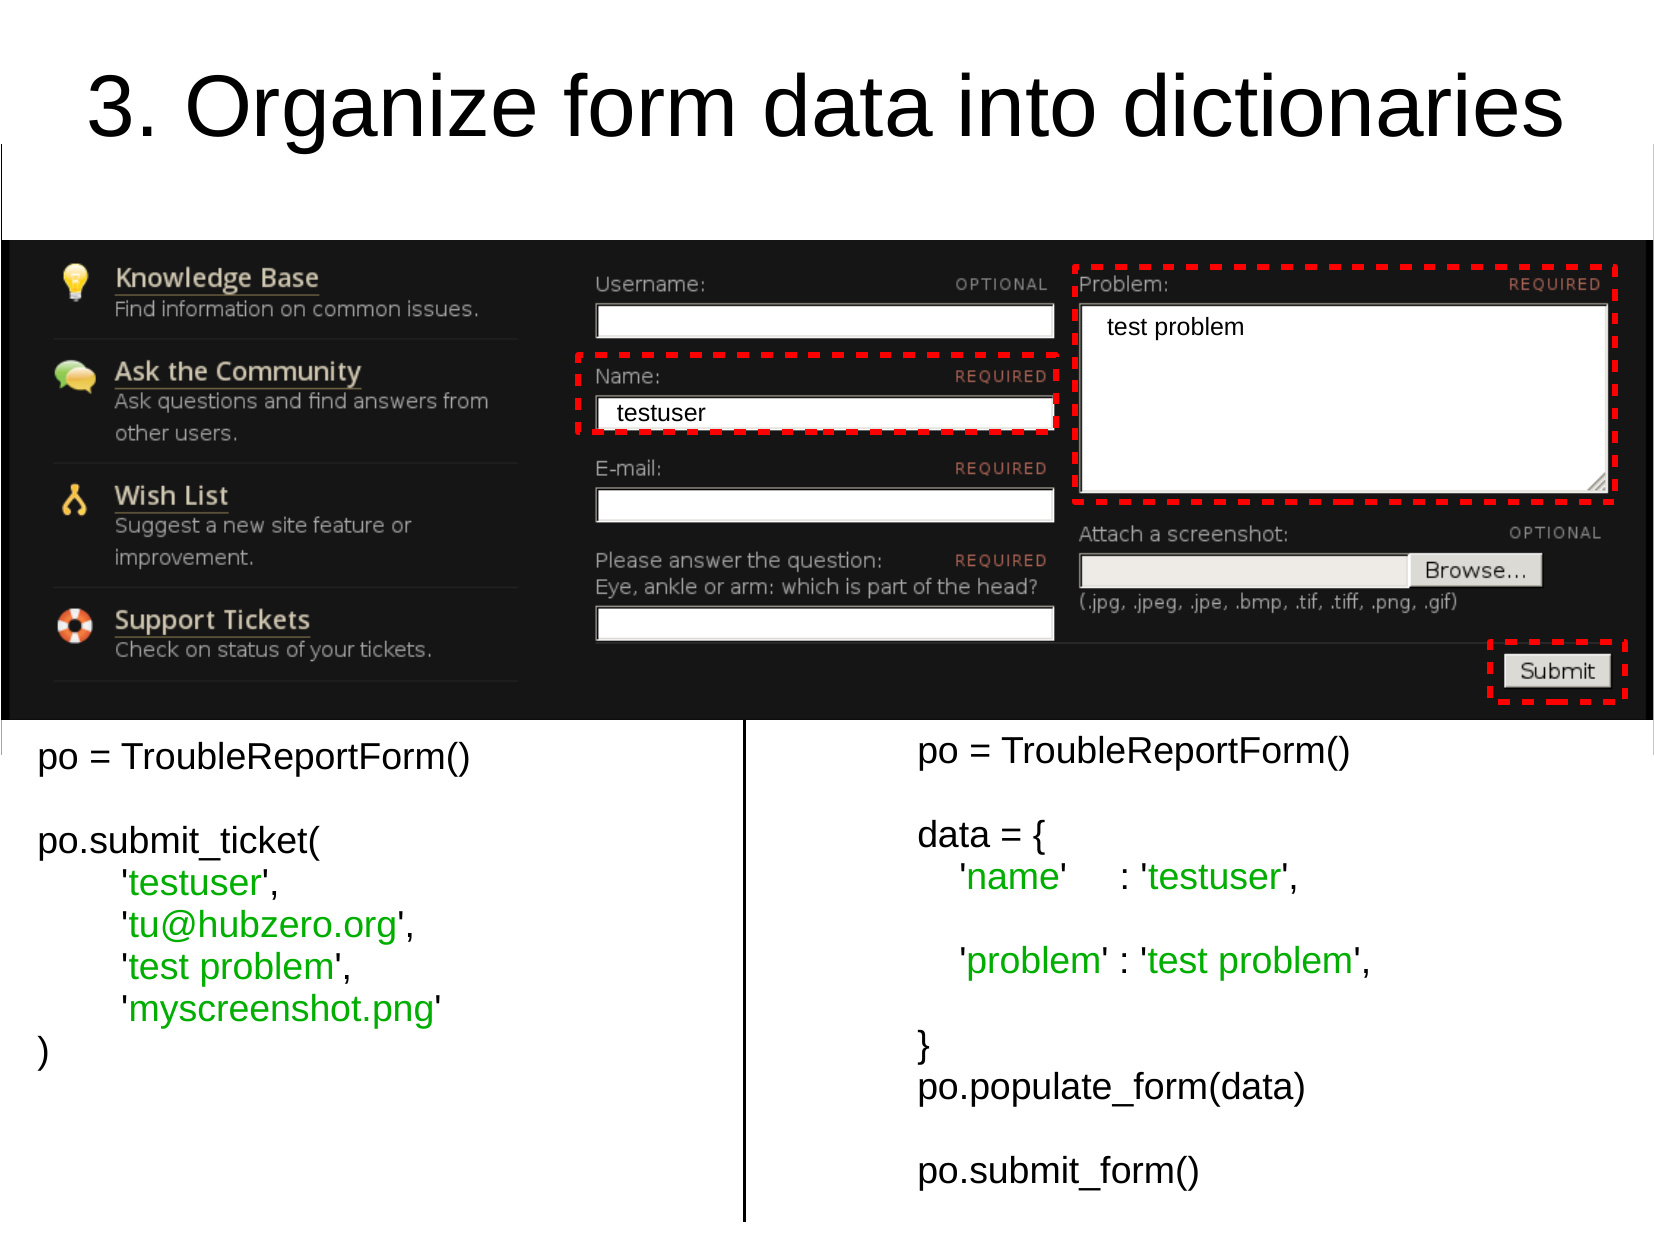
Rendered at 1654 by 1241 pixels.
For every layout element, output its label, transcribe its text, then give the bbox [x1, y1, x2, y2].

picture [1, 144, 1654, 720]
text_box po = TroubleReportForm() data = { 'name' : 'testuser', 'problem' : 'test problem', } po.populate_form(data) po.submit_form() [902, 721, 1540, 1241]
title 3. Organize form data into dictionaries [82, 2, 1571, 210]
text_box [1, 720, 743, 1212]
text_box testuser [602, 390, 722, 434]
text_box test problem [1092, 305, 1261, 349]
text_box [746, 720, 1654, 1212]
text_box po = TroubleReportForm() po.submit_ticket( 'testuser', 'tu@hubzero.org', 'test problem', 'myscreenshot.png' ) [22, 727, 661, 1186]
text_box [2, 2, 1654, 240]
